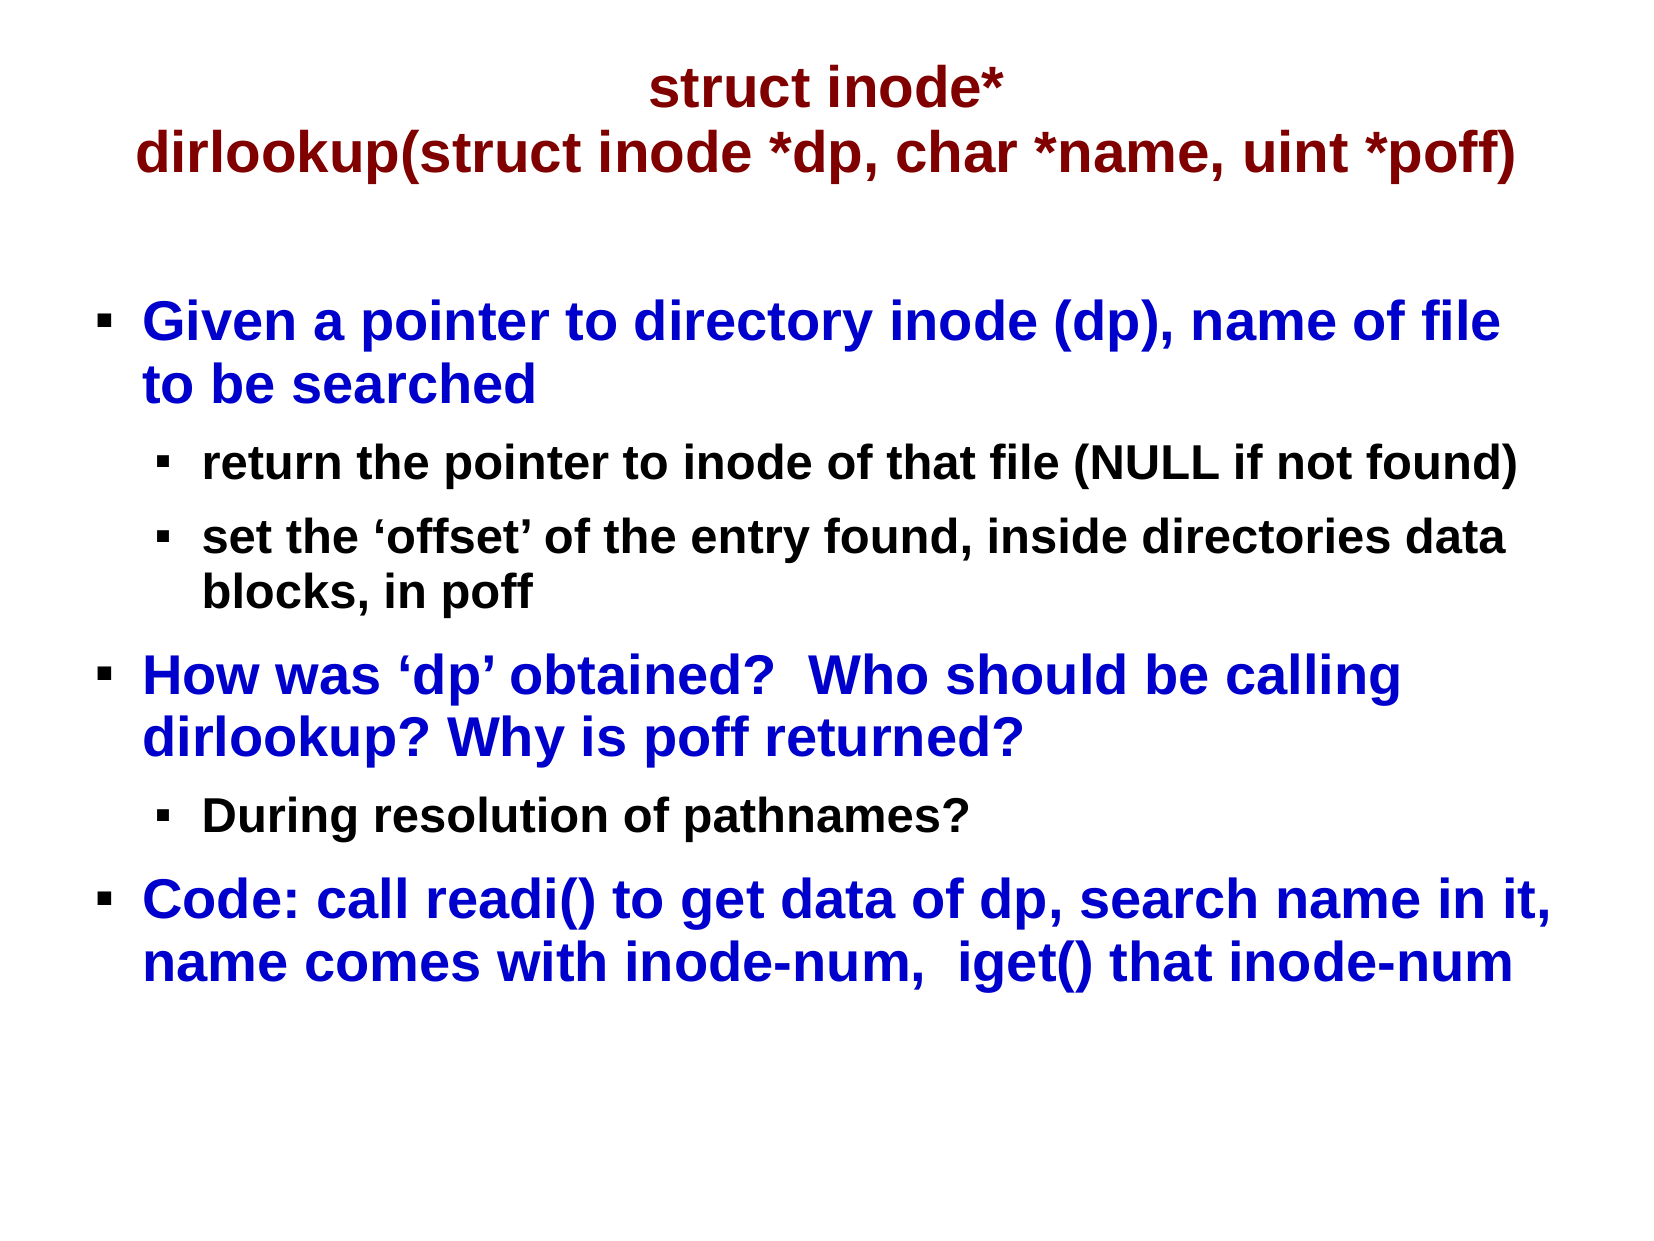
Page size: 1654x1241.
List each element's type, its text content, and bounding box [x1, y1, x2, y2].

title struct inode* dirlookup(struct inode *dp, char *name, uint *poff) [82, 49, 1571, 257]
list Given a pointer to directory inode (dp), name of file to be searched return the pointer to inode of that file (NULL if not found) set the ‘offset’ of the entry found, inside directories data blocks, in poff How was ‘dp’ obtained? Who should be calling dirlookup? Why is poff returned? During resolution of pathnames? Code: call readi() to get data of dp, search name in it, name comes with inode-num, iget() that inode-num [82, 290, 1571, 1010]
